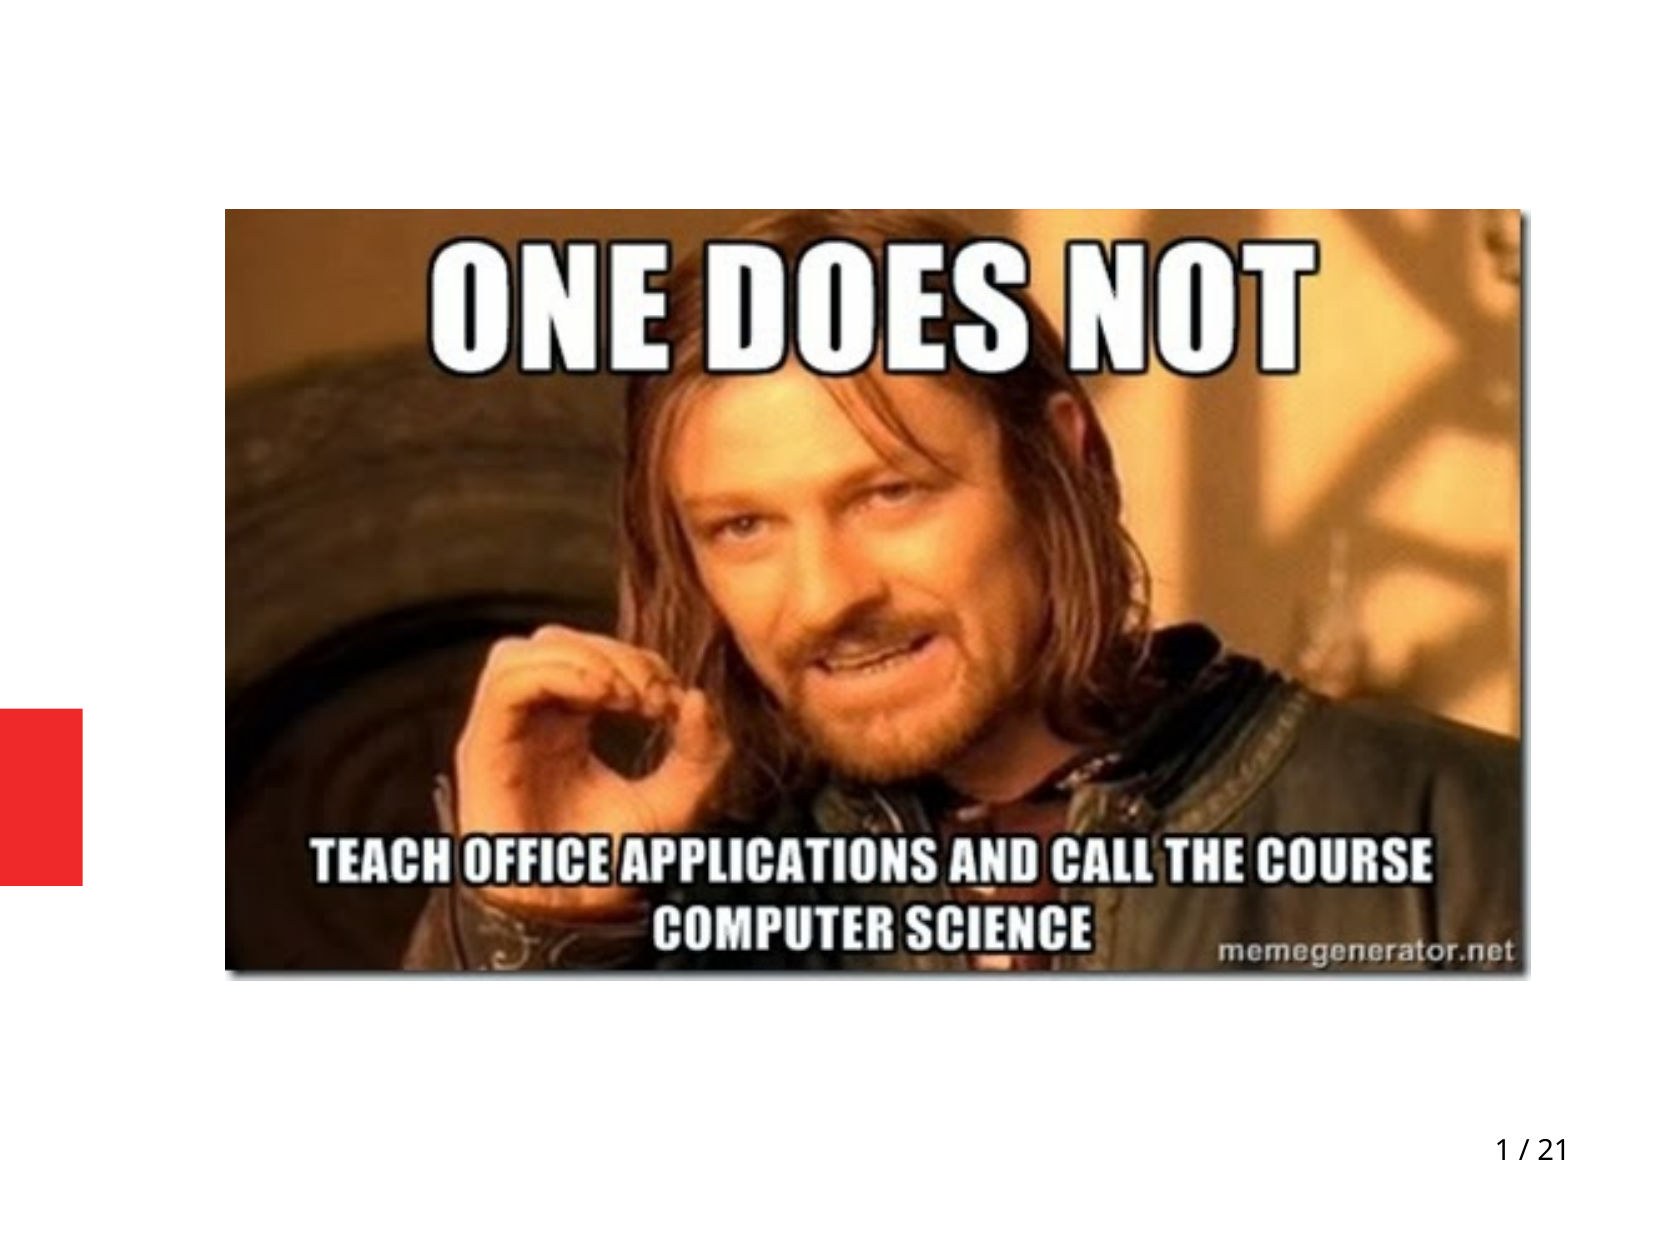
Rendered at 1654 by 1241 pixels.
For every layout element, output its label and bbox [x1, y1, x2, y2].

picture [225, 209, 1531, 982]
